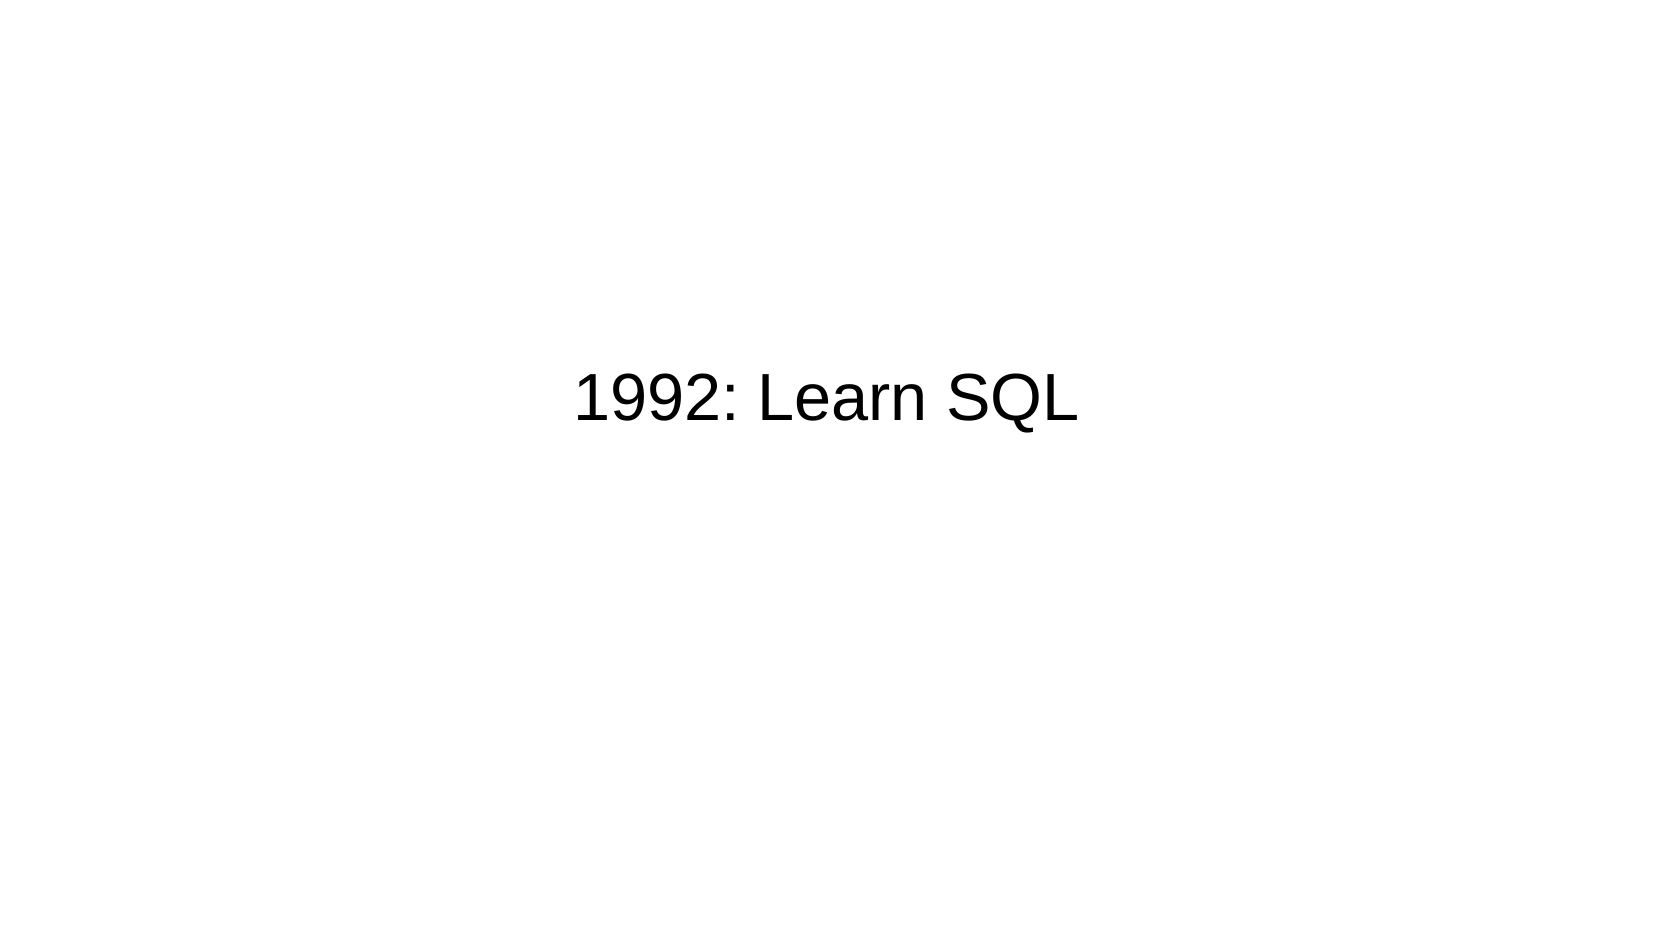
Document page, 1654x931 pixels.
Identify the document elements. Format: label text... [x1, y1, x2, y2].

subtitle 1992: Learn SQL [82, 37, 1571, 757]
